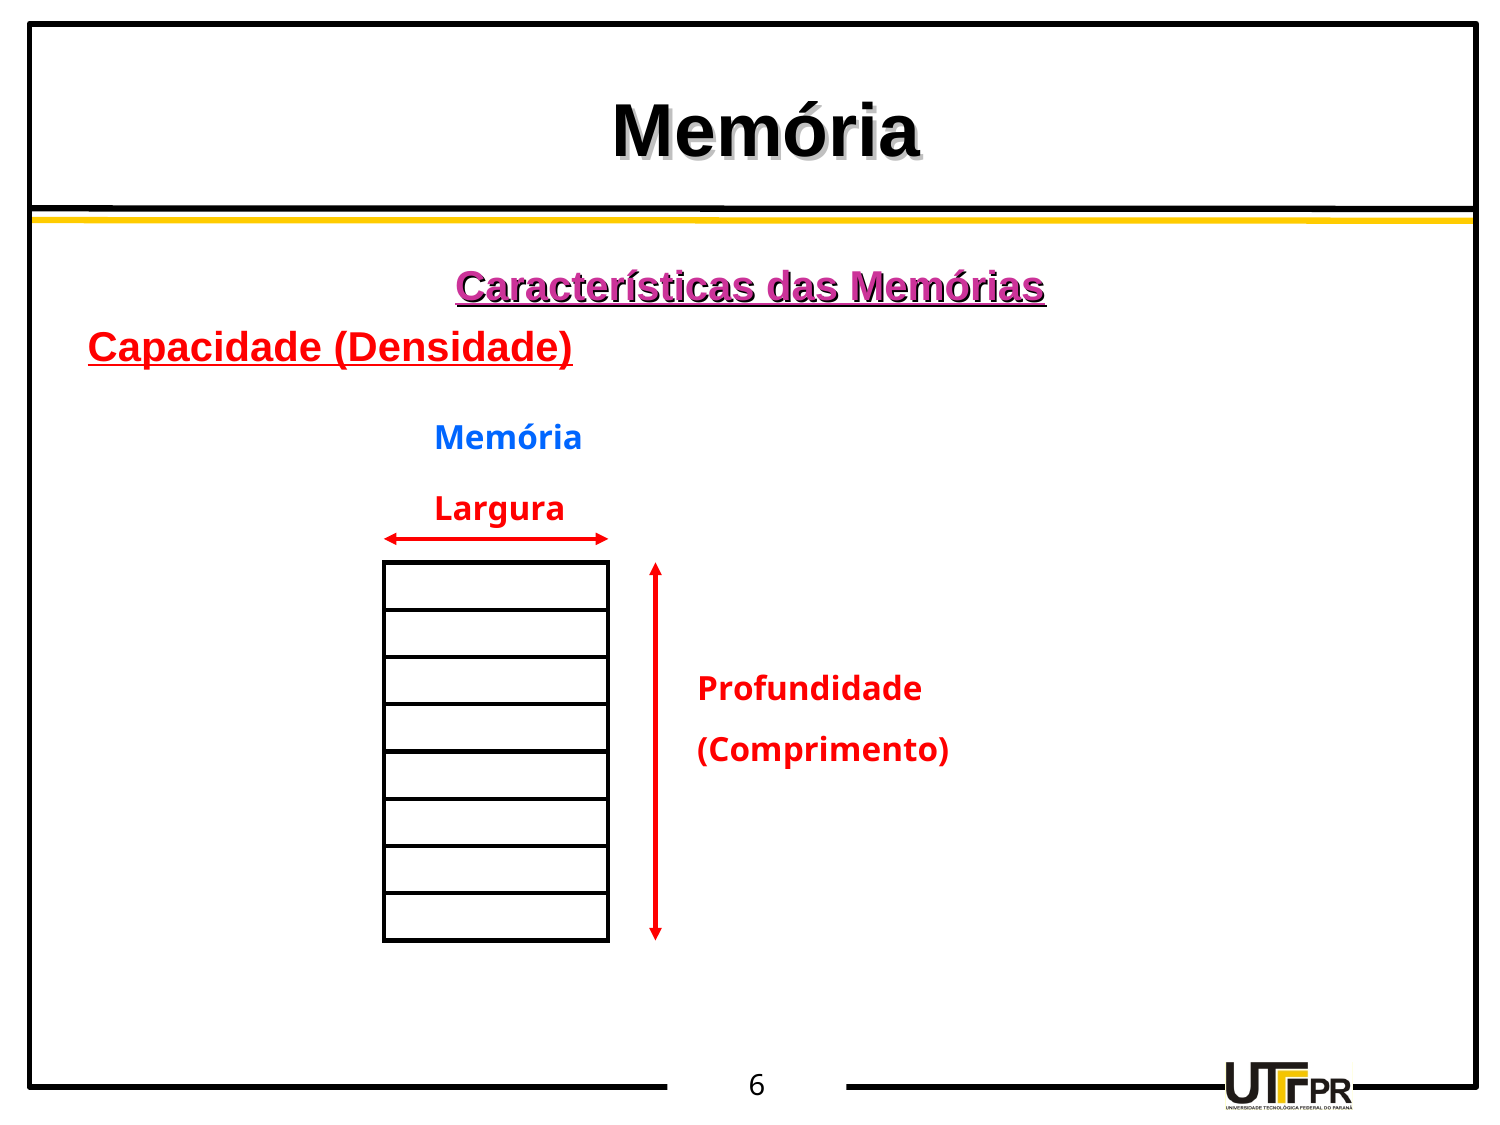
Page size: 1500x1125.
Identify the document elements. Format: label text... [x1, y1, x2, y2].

text_box Largura [419, 479, 581, 536]
text_box Profundidade (Comprimento) [682, 659, 965, 776]
text_box Memória [29, 29, 1477, 207]
list Características das Memórias Capacidade (Densidade) [72, 257, 1428, 504]
text_box Memória [418, 408, 599, 465]
picture [1225, 1062, 1353, 1110]
